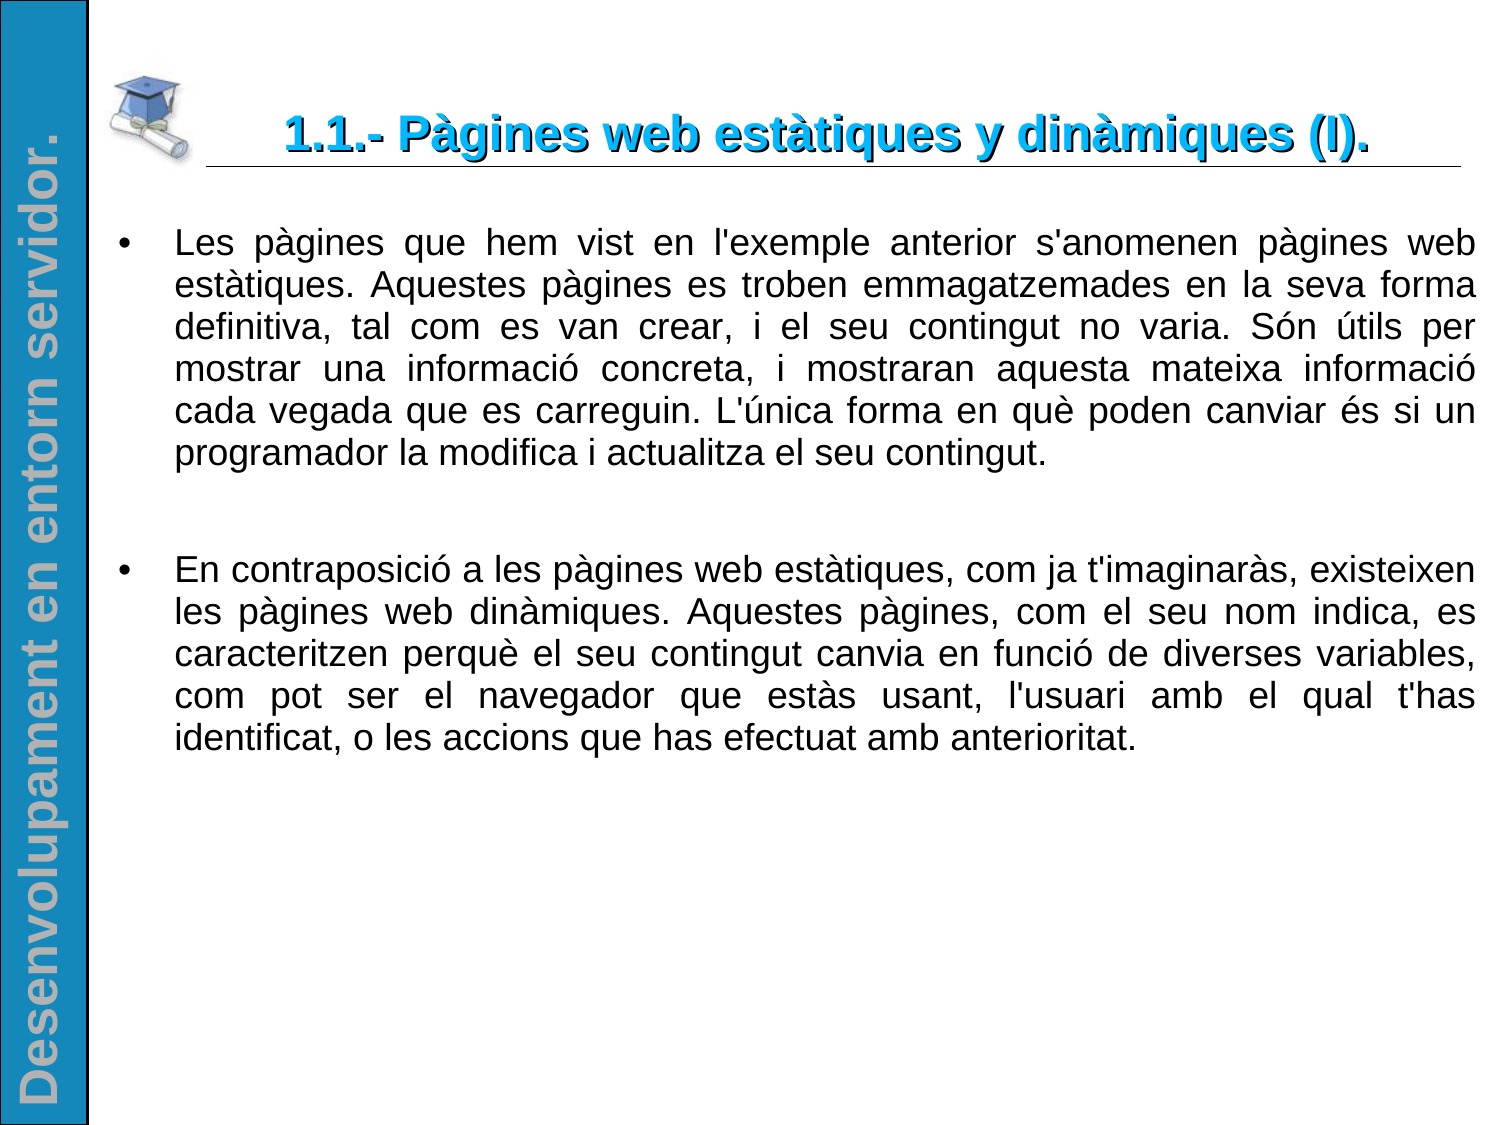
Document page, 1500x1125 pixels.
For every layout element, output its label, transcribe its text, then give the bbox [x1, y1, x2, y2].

title 1.1.- Pàgines web estàtiques y dinàmiques (I). [206, 88, 1447, 178]
picture [93, 61, 206, 174]
list Les pàgines que hem vist en l'exemple anterior s'anomenen pàgines web estàtiques. Aquestes pàgines es troben emmagatzemades en la seva forma definitiva, tal com es van crear, i el seu contingut no varia. Són útils per mostrar una informació concreta, i mostraran aquesta mateixa informació cada vegada que es carreguin. L'única forma en què poden canviar és si un programador la modifica i actualitza el seu contingut. En contraposició a les pàgines web estàtiques, com ja t'imaginaràs, existeixen les pàgines web dinàmiques. Aquestes pàgines, com el seu nom indica, es caracteritzen perquè el seu contingut canvia en funció de diverses variables, com pot ser el navegador que estàs usant, l'usuari amb el qual t'has identificat, o les accions que has efectuat amb anterioritat. [118, 221, 1477, 1063]
